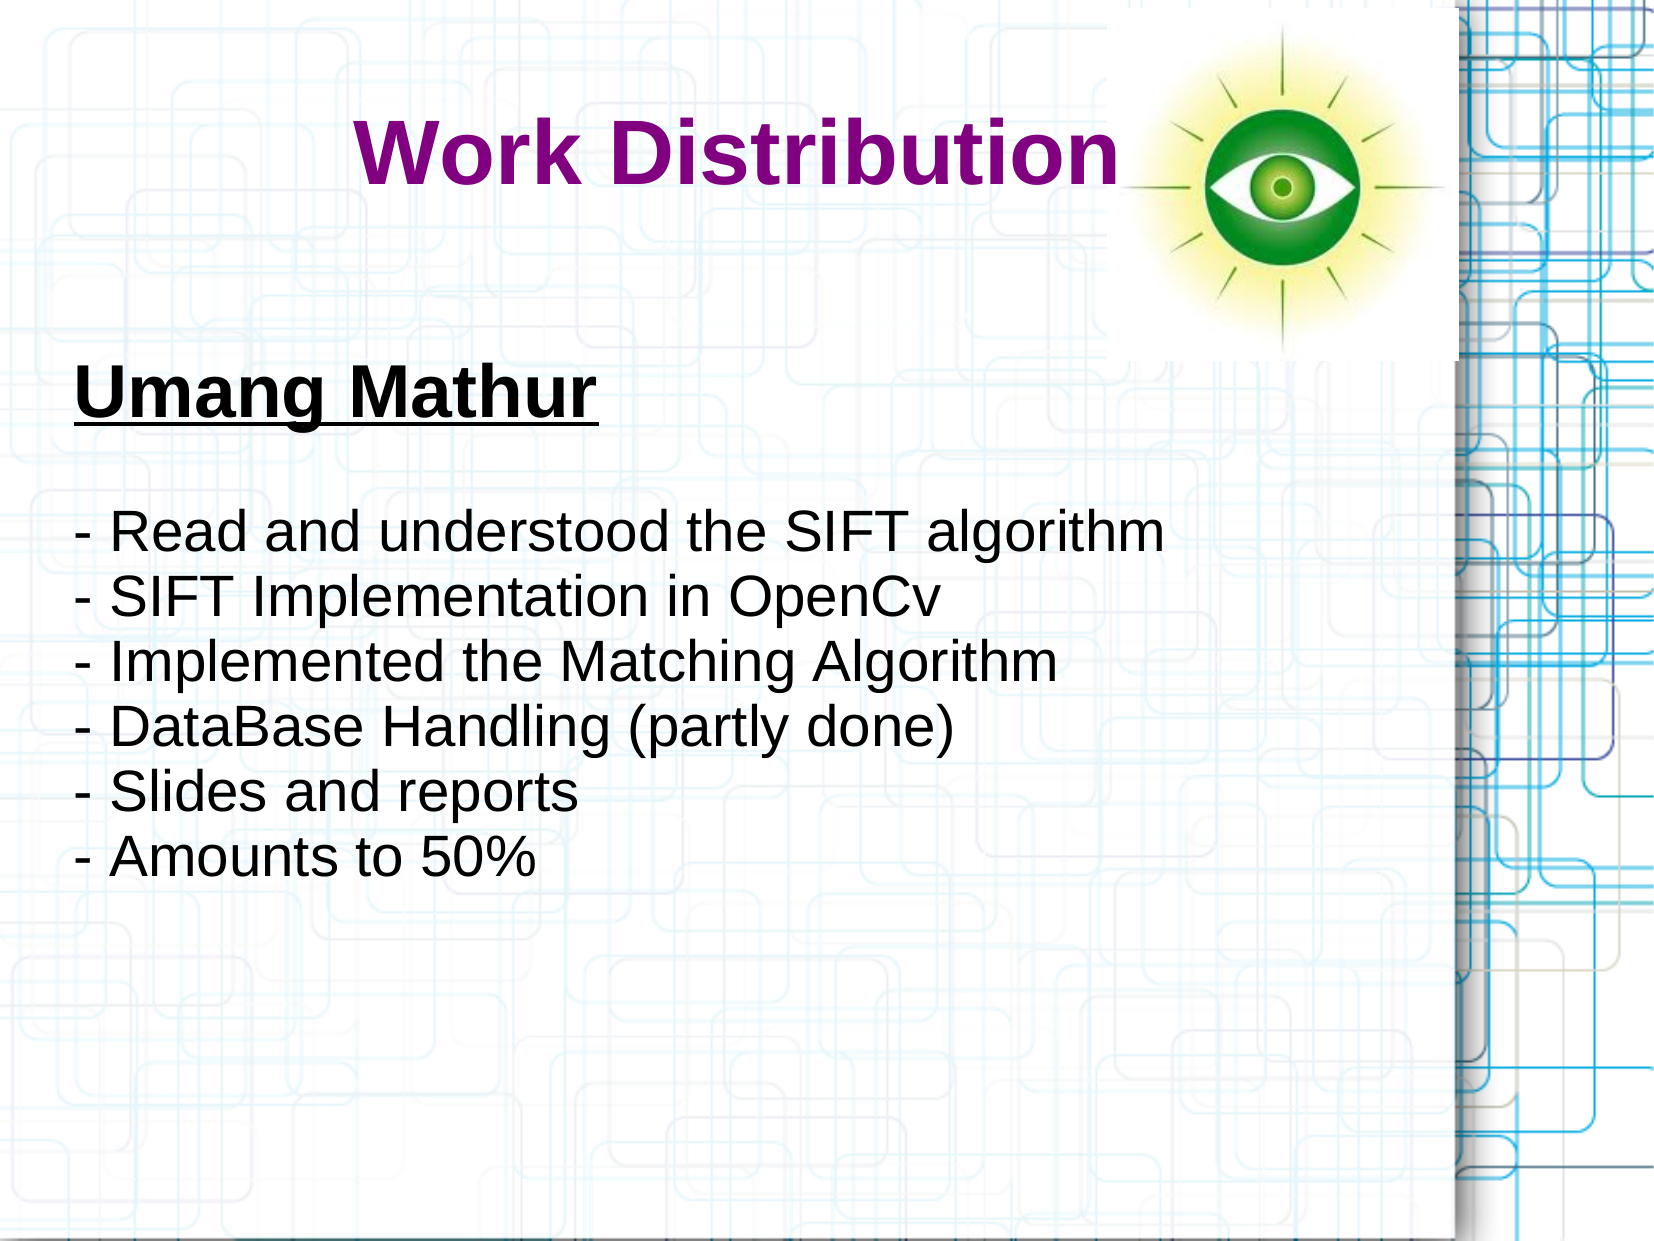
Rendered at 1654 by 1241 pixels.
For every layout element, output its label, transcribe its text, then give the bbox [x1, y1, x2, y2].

text_box Umang Mathur - Read and understood the SIFT algorithm - SIFT Implementation in OpenCv - Implemented the Matching Algorithm - DataBase Handling (partly done) - Slides and reports - Amounts to 50% [59, 342, 1418, 1016]
picture [0, 0, 1654, 1241]
title Work Distribution [59, 49, 1418, 257]
